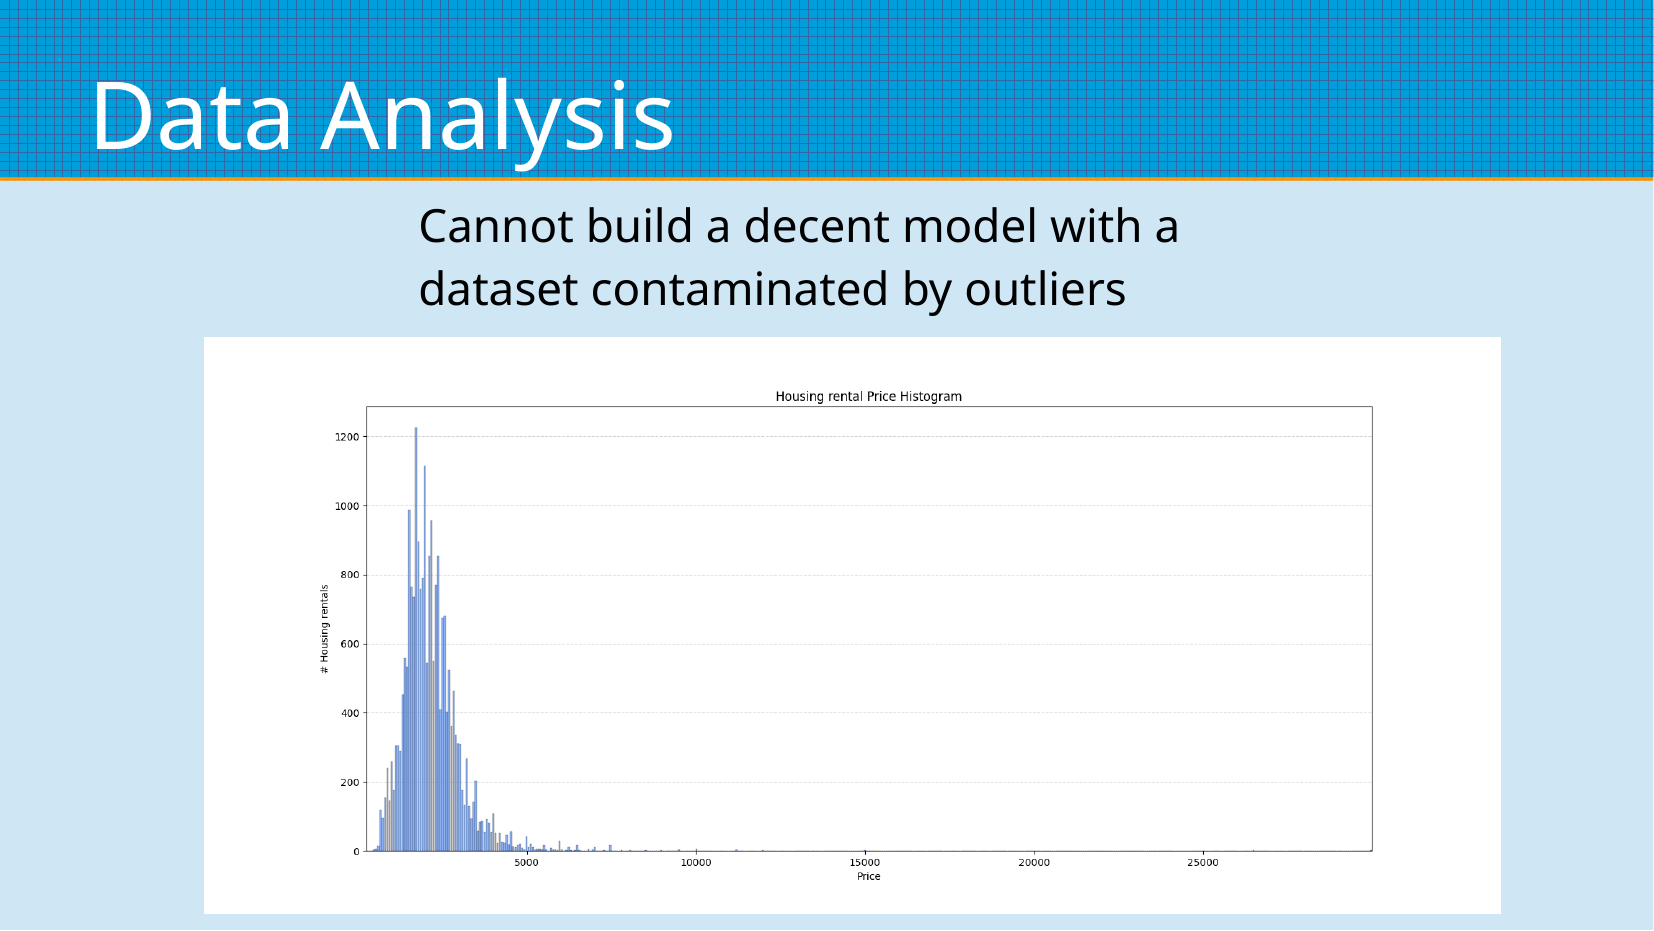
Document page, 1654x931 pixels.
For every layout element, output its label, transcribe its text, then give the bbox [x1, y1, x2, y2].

picture [204, 337, 1501, 914]
title Data Analysis [88, 14, 1565, 178]
text_box Cannot build a decent model with a dataset contaminated by outliers [412, 187, 1344, 325]
